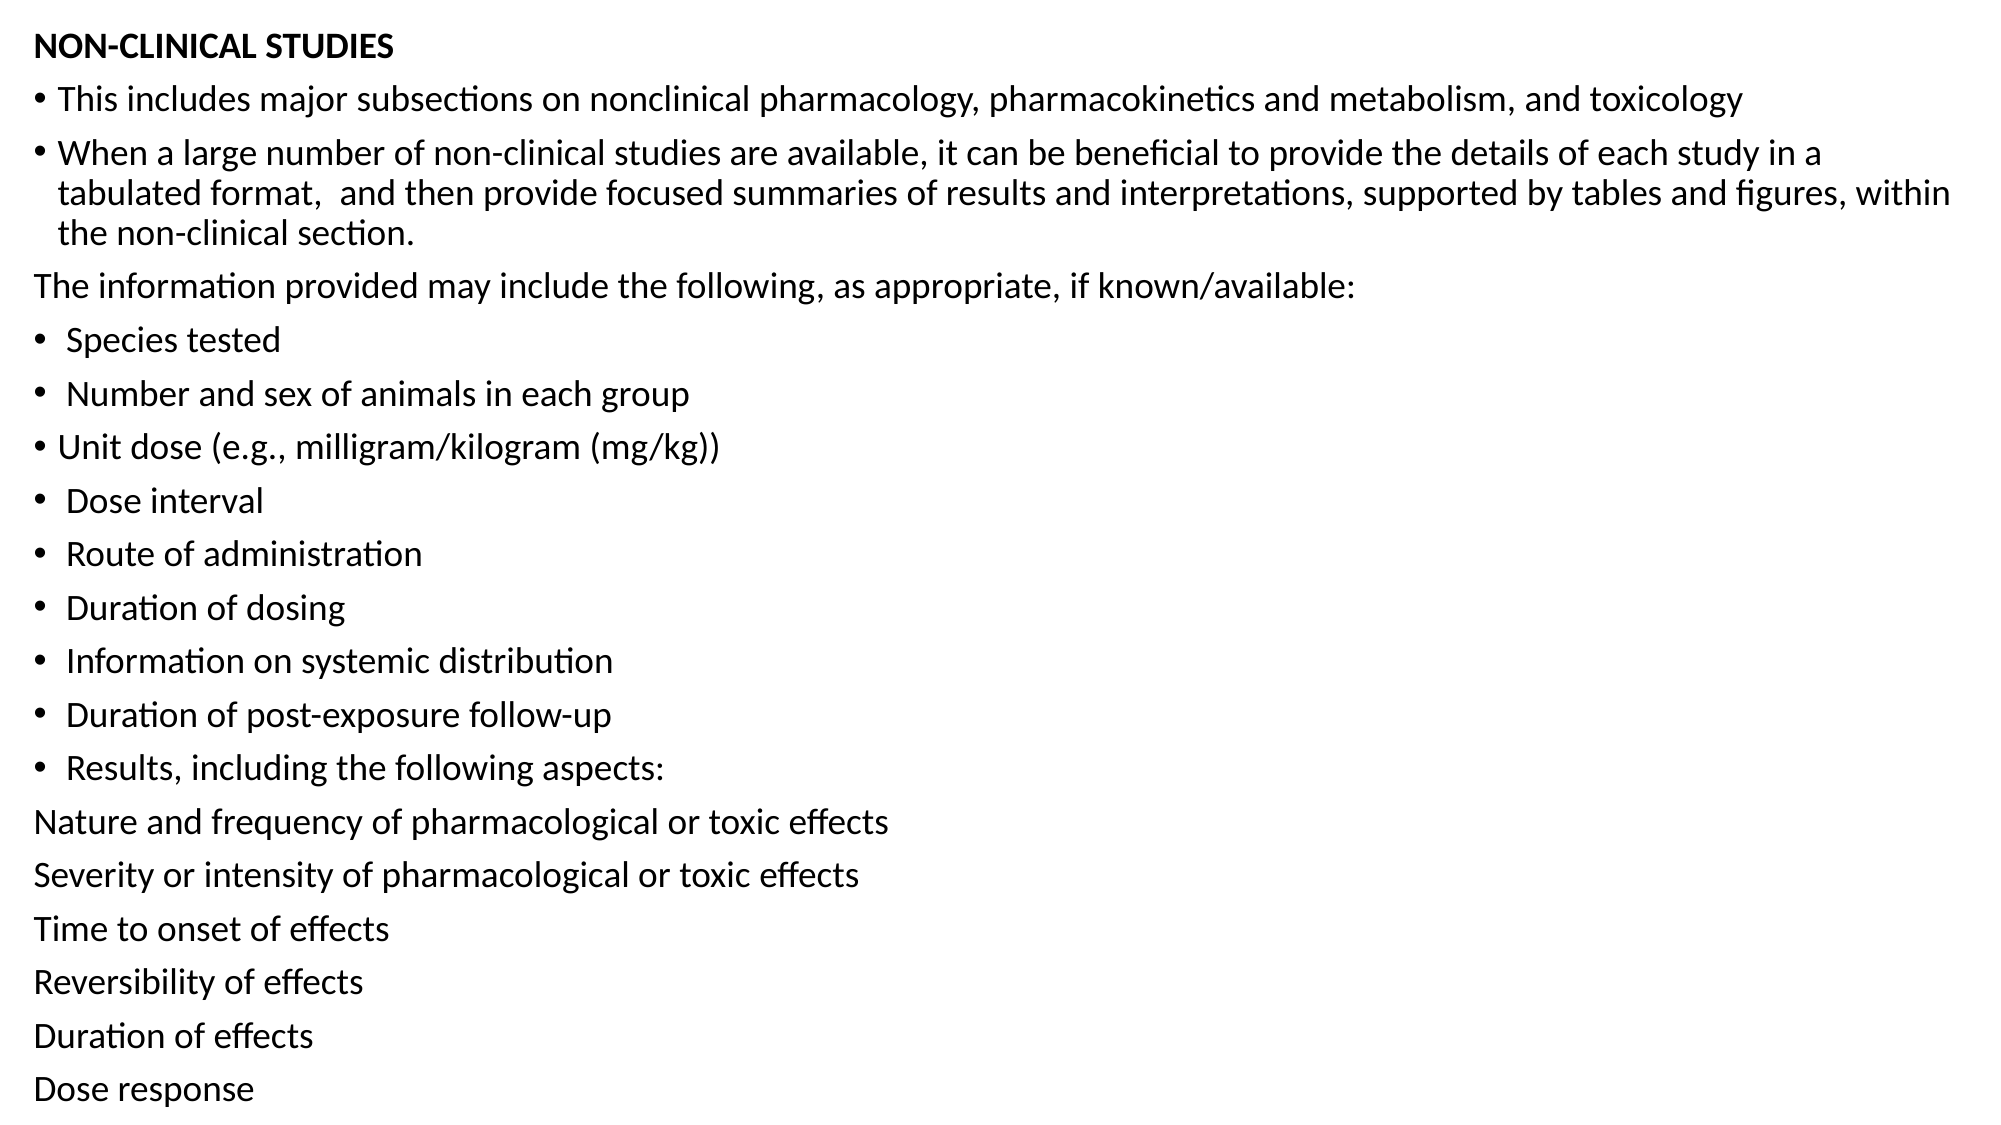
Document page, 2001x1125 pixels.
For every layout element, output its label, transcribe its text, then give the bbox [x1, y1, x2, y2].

list NON-CLINICAL STUDIES This includes major subsections on nonclinical pharmacology, pharmacokinetics and metabolism, and toxicology When a large number of non-clinical studies are available, it can be beneficial to provide the details of each study in a tabulated format, and then provide focused summaries of results and interpretations, supported by tables and figures, within the non-clinical section. The information provided may include the following, as appropriate, if known/available: Species tested Number and sex of animals in each group Unit dose (e.g., milligram/kilogram (mg/kg)) Dose interval Route of administration Duration of dosing Information on systemic distribution Duration of post-exposure follow-up Results, including the following aspects: Nature and frequency of pharmacological or toxic effects Severity or intensity of pharmacological or toxic effects Time to onset of effects Reversibility of effects Duration of effects Dose response [18, 18, 1981, 1125]
